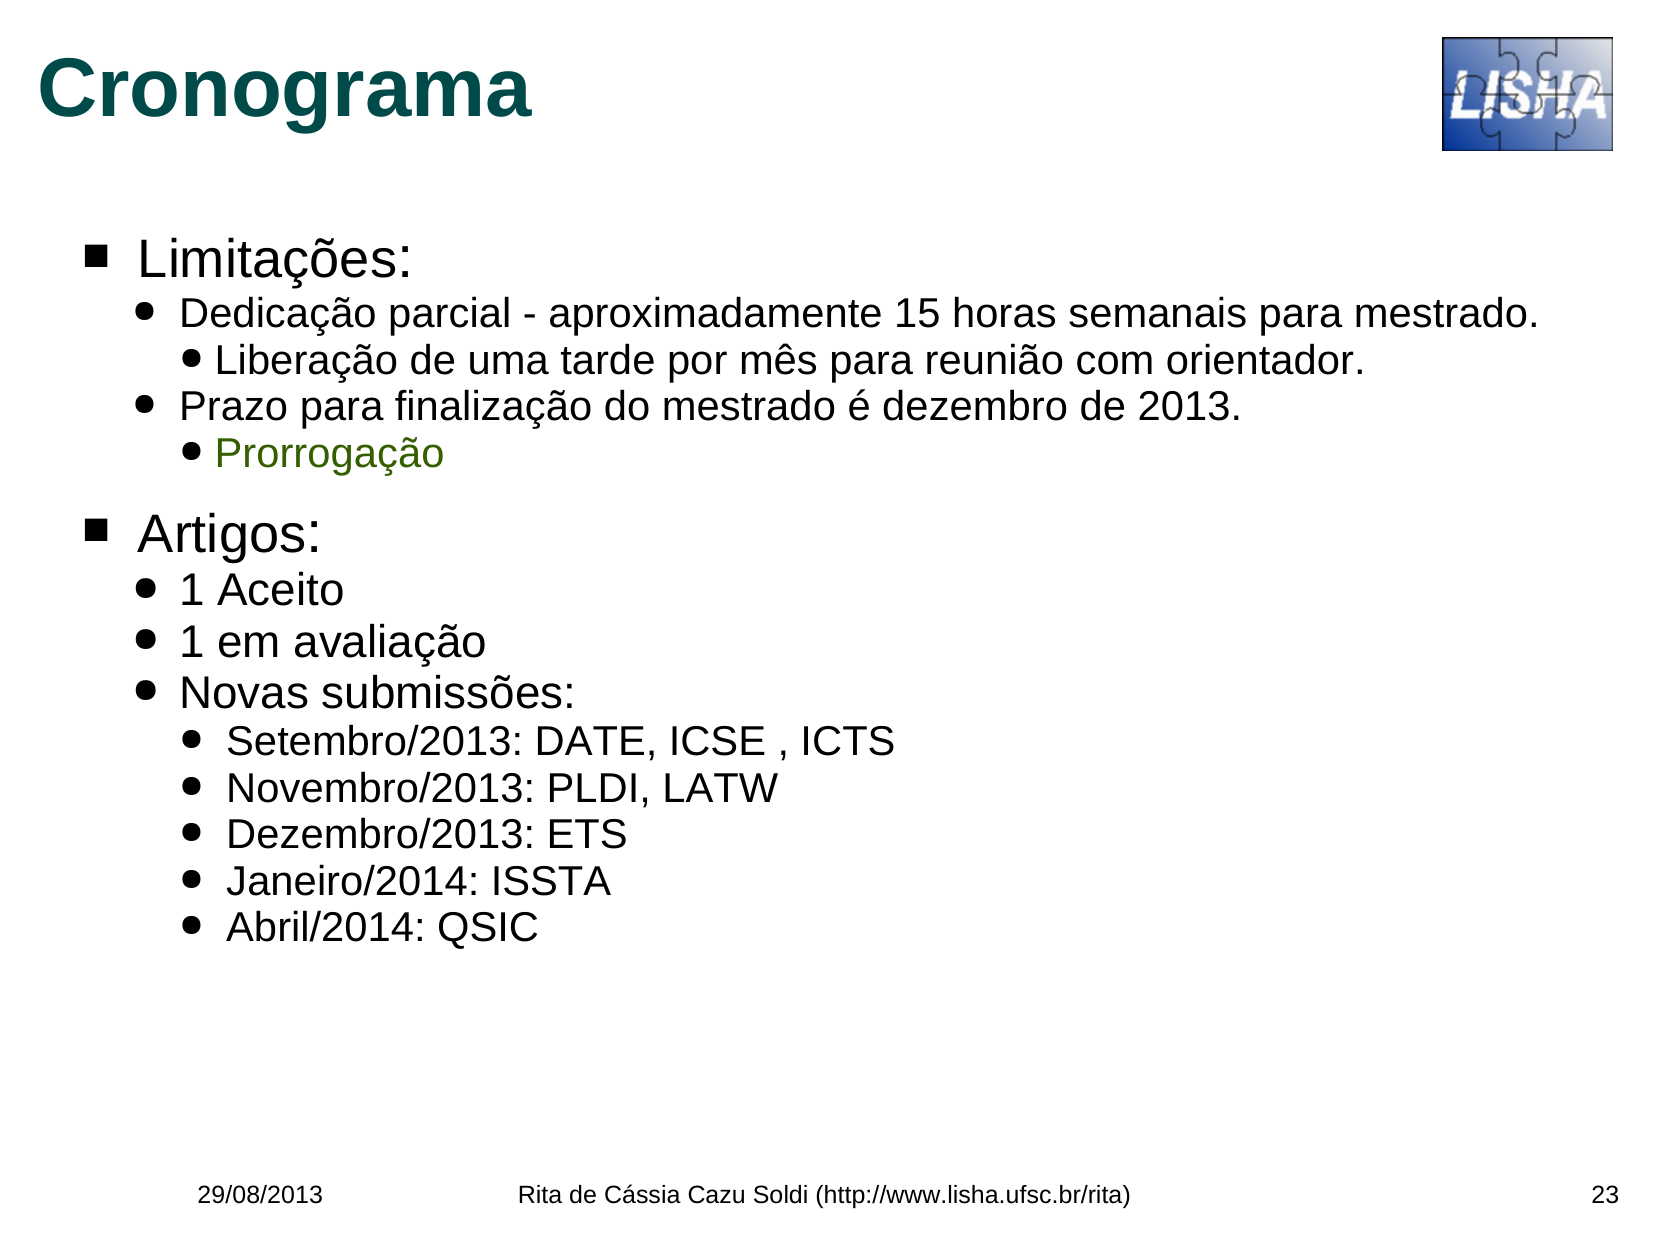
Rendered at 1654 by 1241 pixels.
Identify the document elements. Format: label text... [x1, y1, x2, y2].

picture [1442, 37, 1613, 151]
list Limitações: Dedicação parcial - aproximadamente 15 horas semanais para mestrado. Liberação de uma tarde por mês para reunião com orientador. Prazo para finalização do mestrado é dezembro de 2013. Prorrogação Artigos: 1 Aceito 1 em avaliação Novas submissões: Setembro/2013: DATE, ICSE , ICTS Novembro/2013: PLDI, LATW Dezembro/2013: ETS Janeiro/2014: ISSTA Abril/2014: QSIC [37, 225, 1613, 1163]
title Cronograma [37, 37, 1426, 151]
